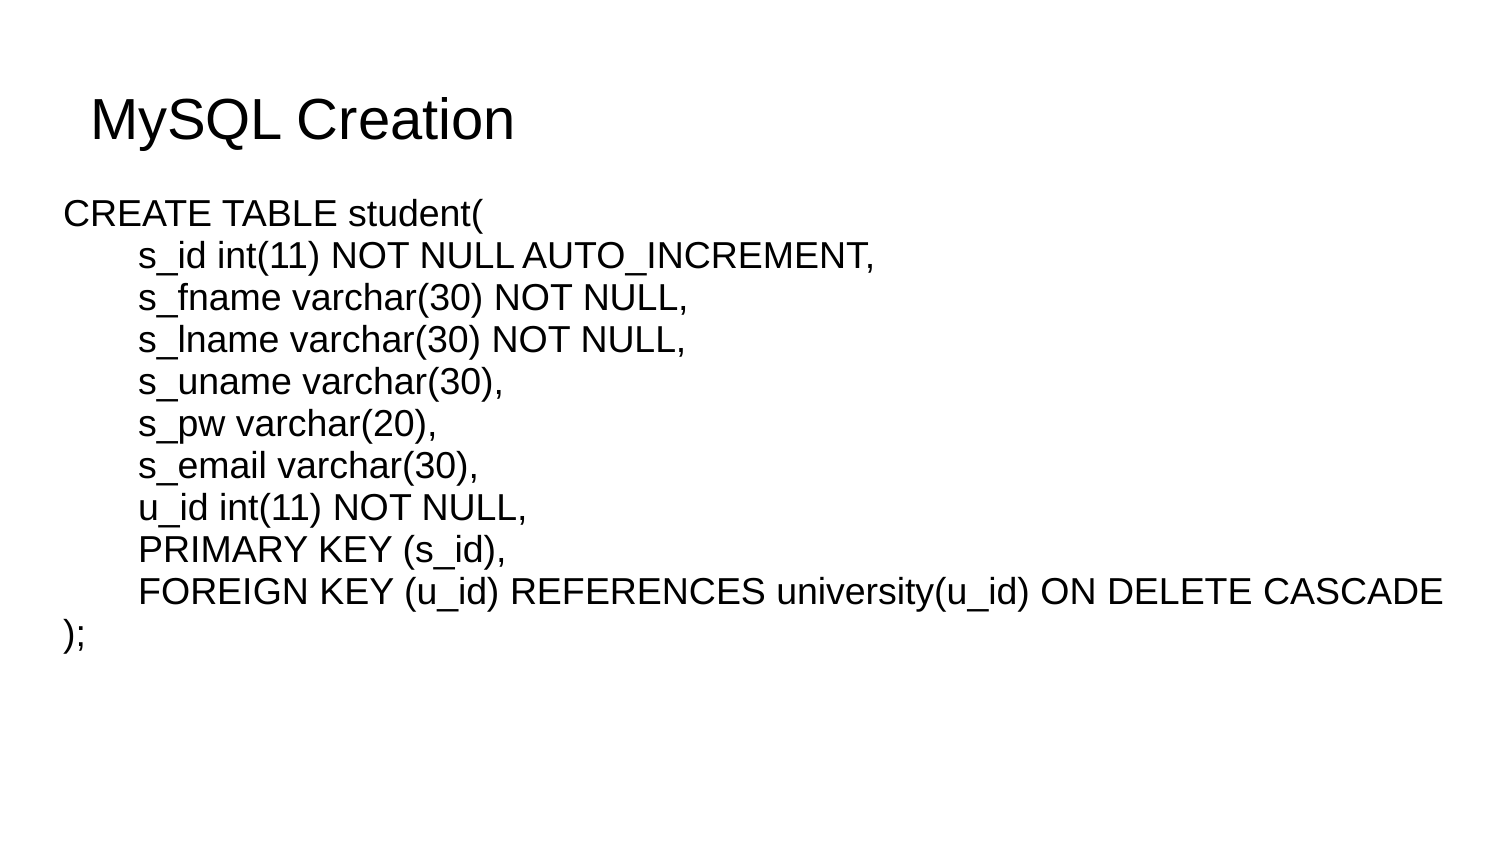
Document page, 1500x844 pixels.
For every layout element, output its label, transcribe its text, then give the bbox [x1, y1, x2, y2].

title MySQL Creation [75, 33, 1425, 175]
text_box CREATE TABLE student( s_id int(11) NOT NULL AUTO_INCREMENT, s_fname varchar(30) NOT NULL, s_lname varchar(30) NOT NULL, s_uname varchar(30), s_pw varchar(20), s_email varchar(30), u_id int(11) NOT NULL, PRIMARY KEY (s_id), FOREIGN KEY (u_id) REFERENCES university(u_id) ON DELETE CASCADE ); [48, 185, 1460, 663]
